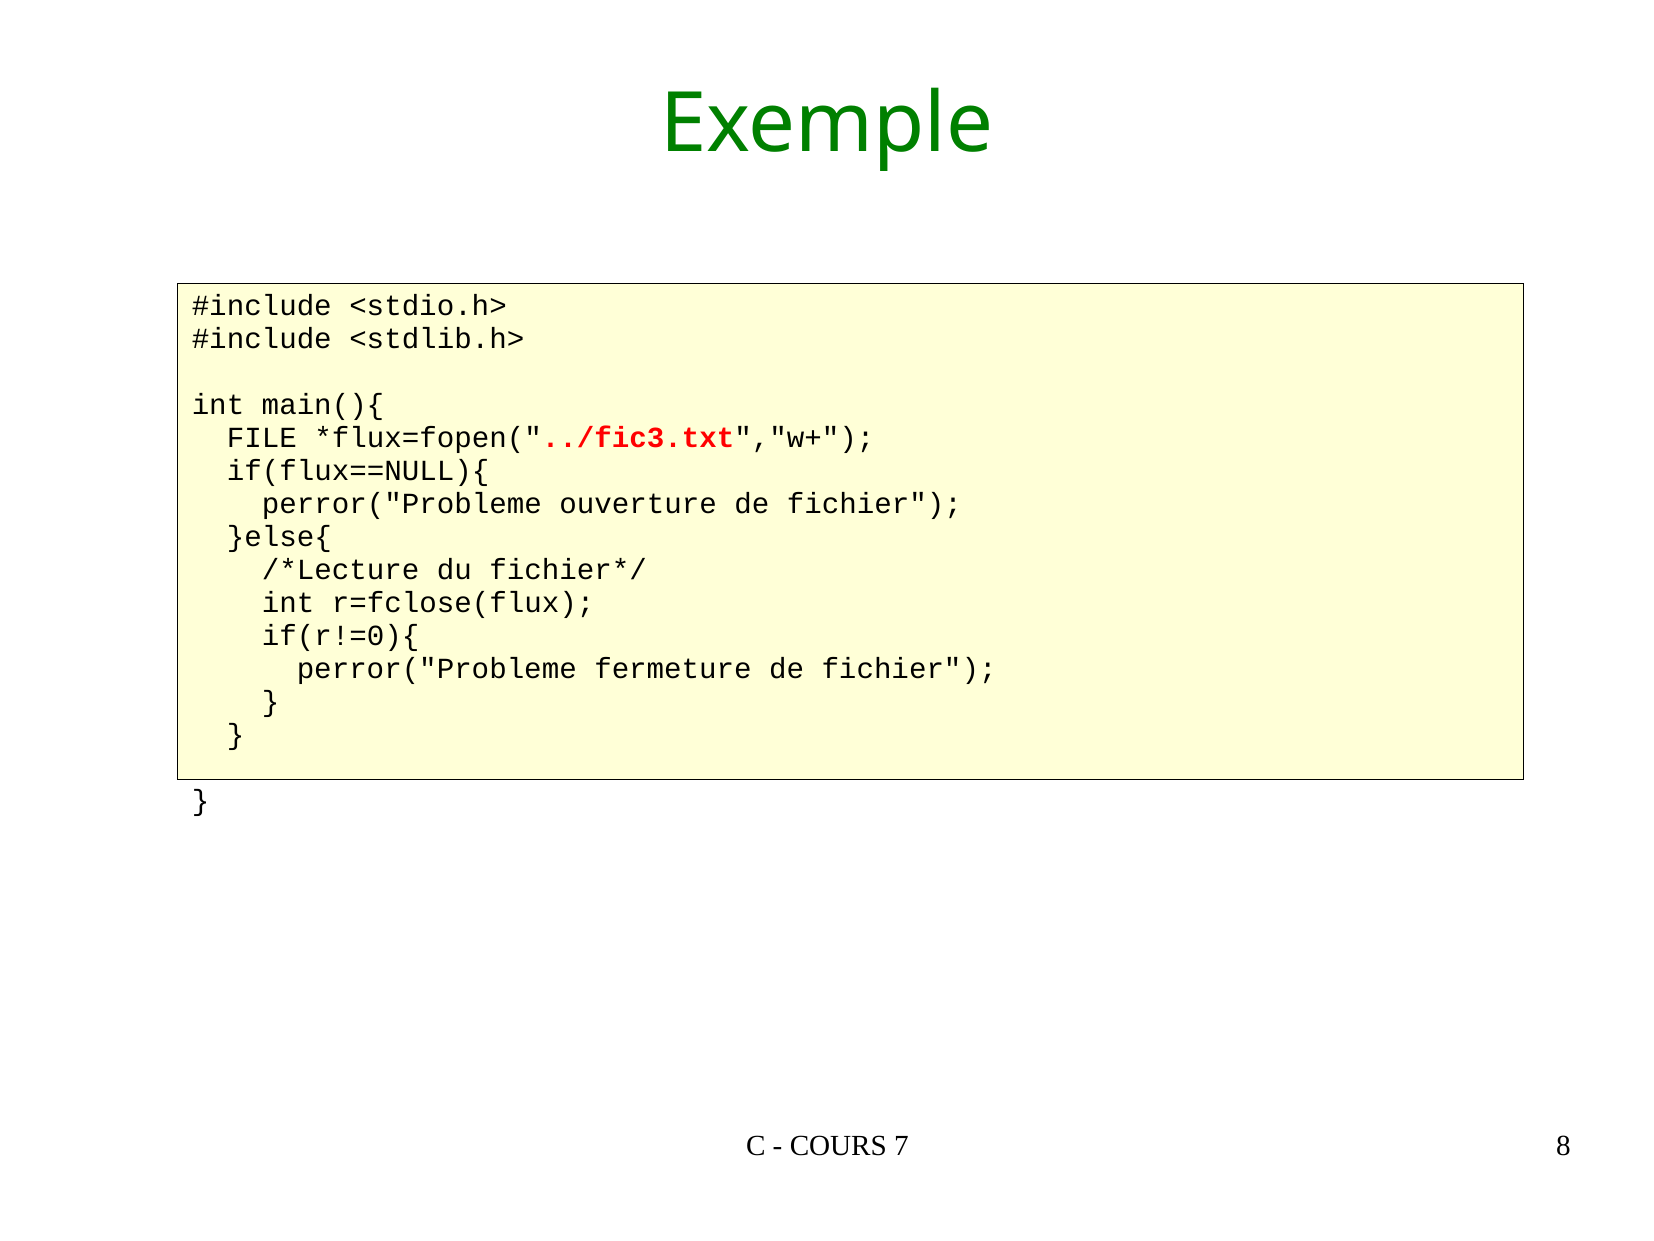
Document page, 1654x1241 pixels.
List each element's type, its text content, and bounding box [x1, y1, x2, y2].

title Exemple [82, 49, 1571, 189]
text_box #include <stdio.h> #include <stdlib.h> int main(){ FILE *flux=fopen("../fic3.txt","w+"); if(flux==NULL){ perror("Probleme ouverture de fichier"); }else{ /*Lecture du fichier*/ int r=fclose(flux); if(r!=0){ perror("Probleme fermeture de fichier"); } } } [177, 283, 1524, 780]
